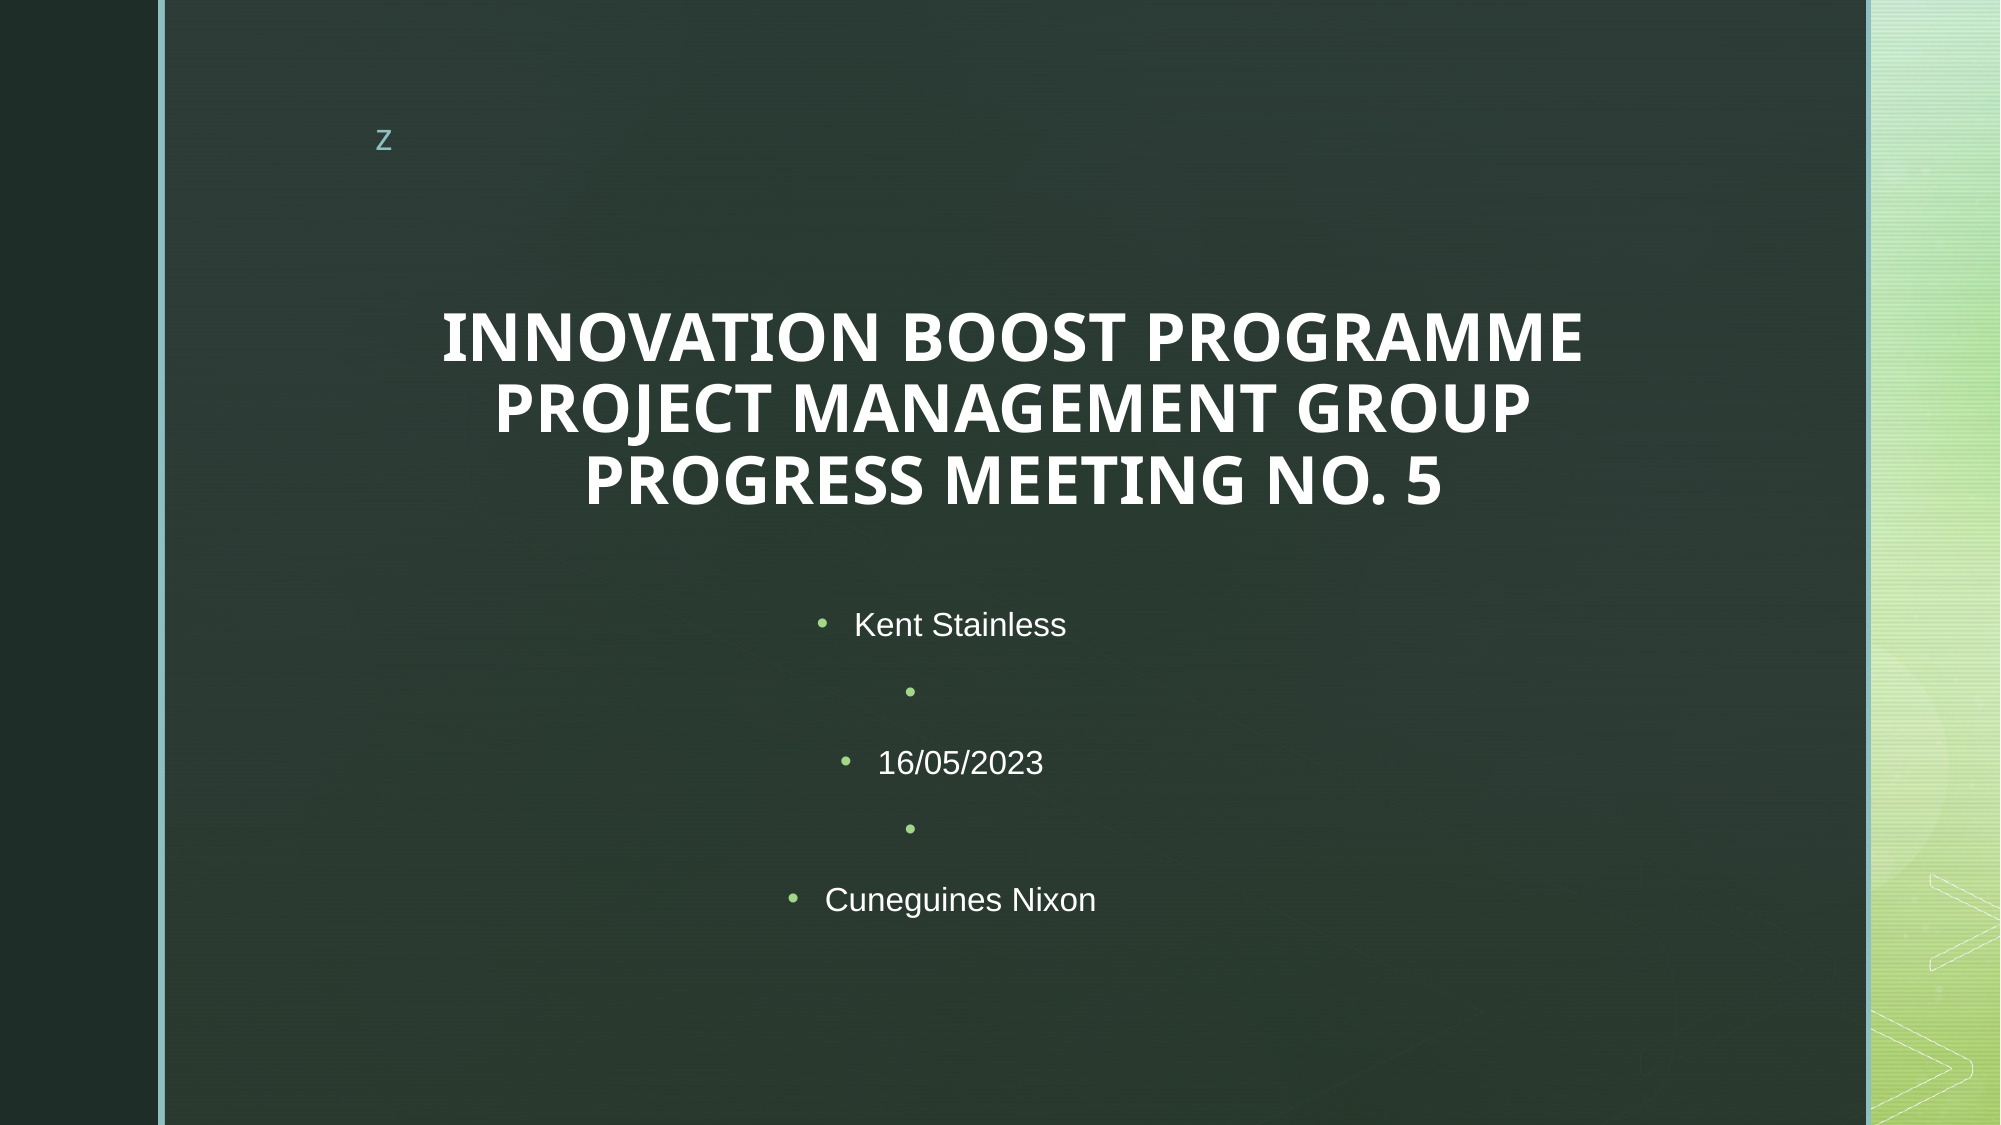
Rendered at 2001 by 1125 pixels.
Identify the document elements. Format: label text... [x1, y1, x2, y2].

text_box Kent Stainless 16/05/2023 Cuneguines Nixon [417, 587, 1468, 806]
text_box Innovation Boost Programme Project Management Group Progress Meeting No. 5 [376, 296, 1652, 538]
